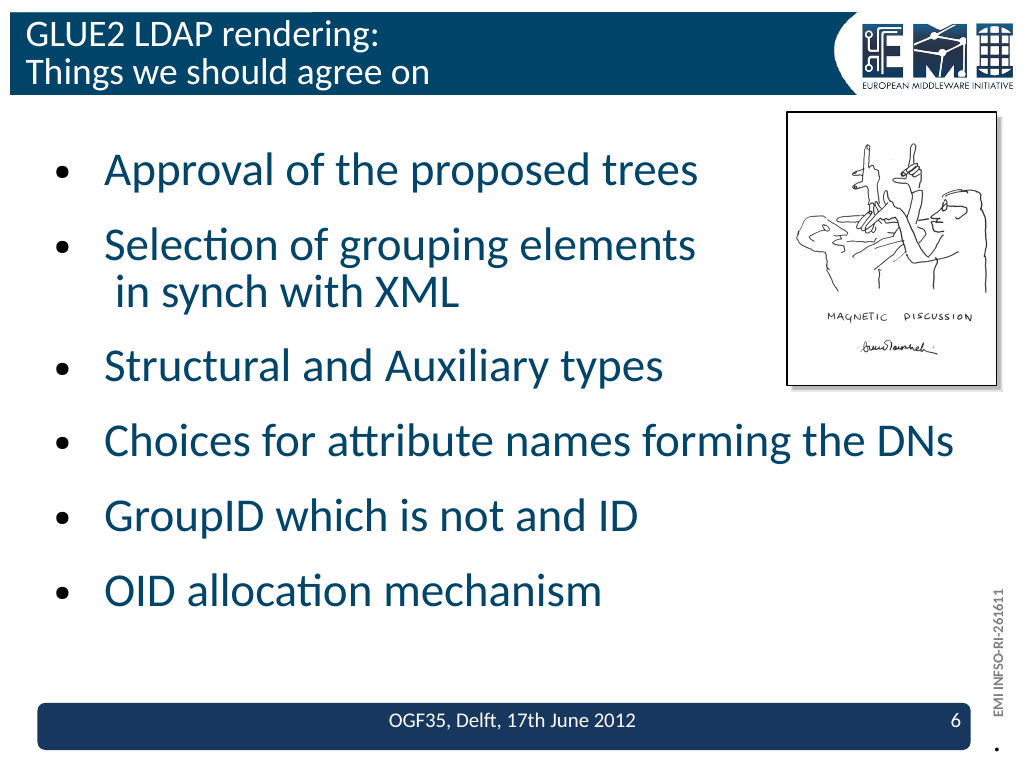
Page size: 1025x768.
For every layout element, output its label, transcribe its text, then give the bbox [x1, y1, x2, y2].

title GLUE2 LDAP rendering: Things we should agree on [25, 5, 869, 108]
picture [19, 12, 25, 95]
picture [869, 23, 1013, 89]
picture [9, 12, 16, 95]
picture [787, 112, 996, 385]
list Approval of the proposed trees Selection of grouping elements in synch with XML Structural and Auxiliary types Choices for attribute names forming the DNs GroupID which is not and ID OID allocation mechanism [37, 150, 960, 657]
